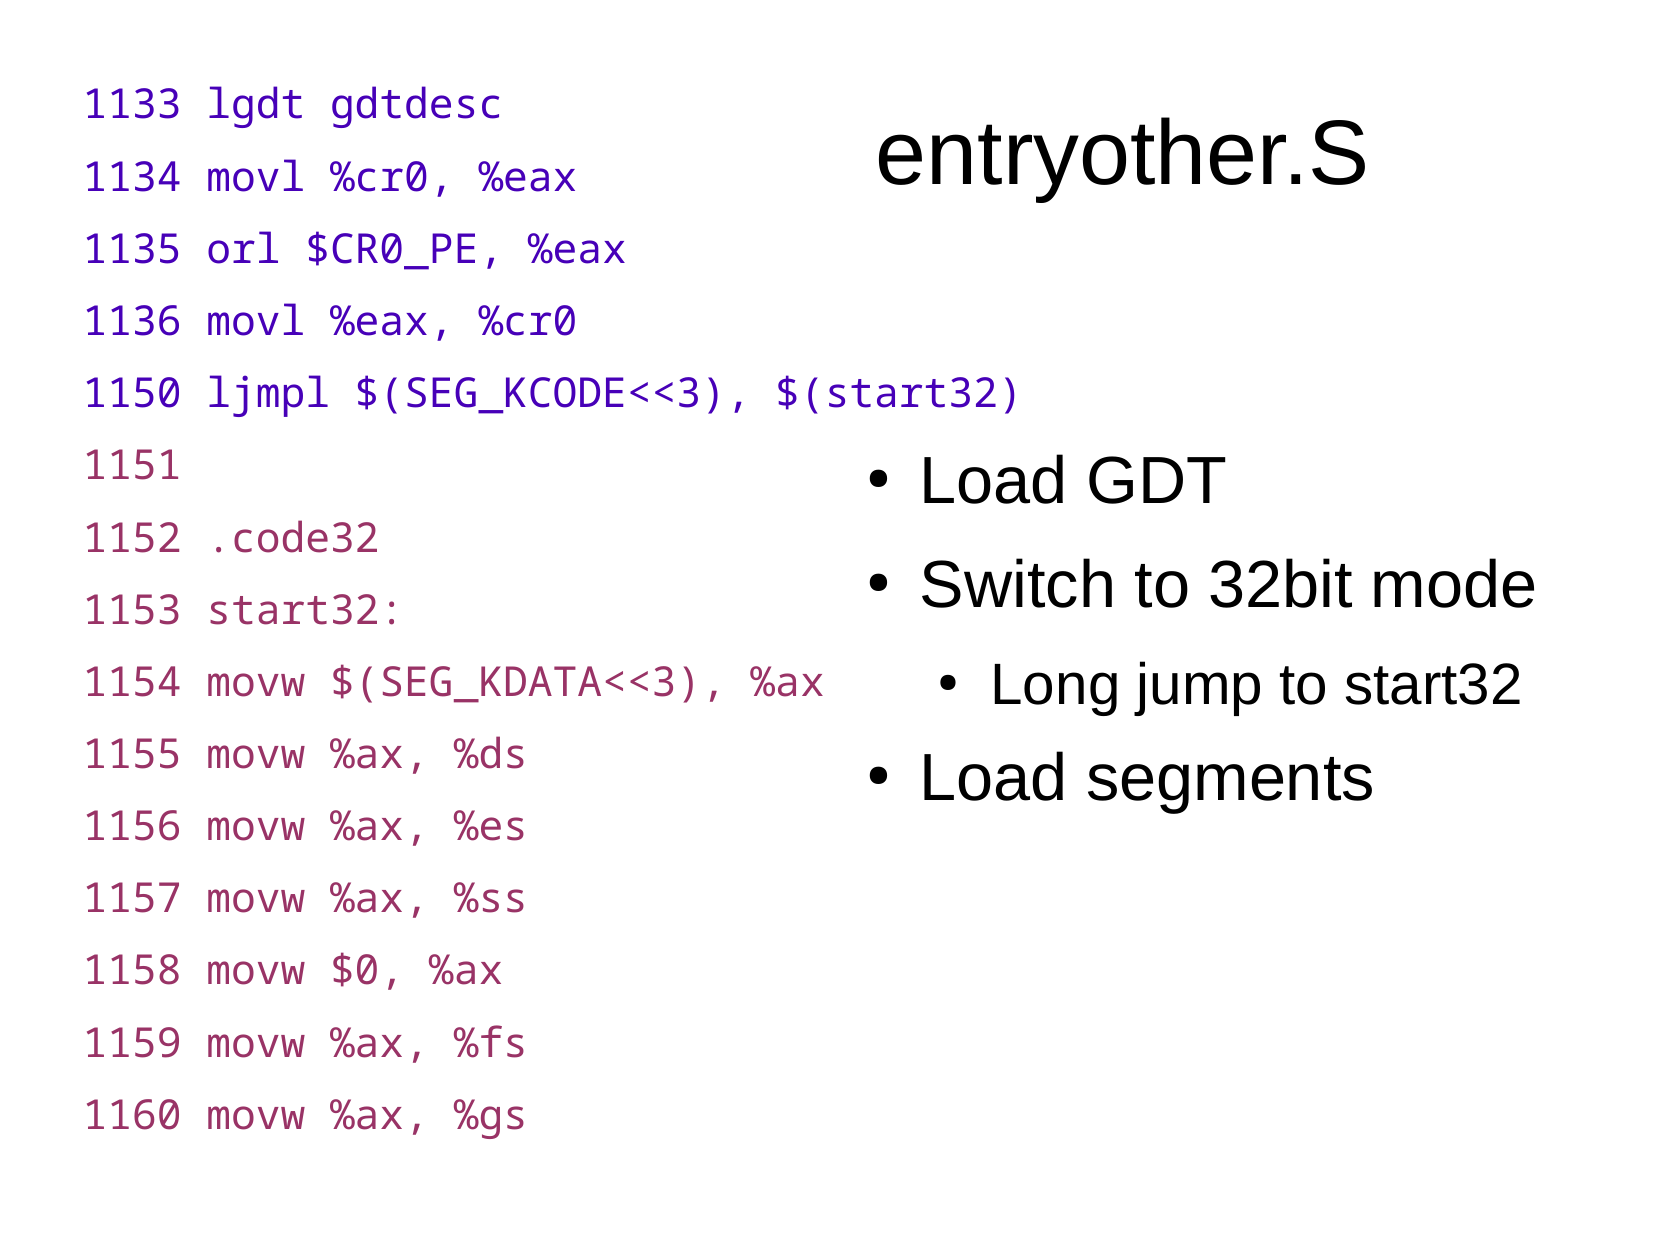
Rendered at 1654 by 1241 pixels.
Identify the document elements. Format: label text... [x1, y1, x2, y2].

title entryother.S [675, 49, 1571, 257]
list 1133 lgdt gdtdesc 1134 movl %cr0, %eax 1135 orl $CR0_PE, %eax 1136 movl %eax, %cr0 1150 ljmpl $(SEG_KCODE<<3), $(start32) 1151 1152 .code32 1153 start32: 1154 movw $(SEG_KDATA<<3), %ax 1155 movw %ax, %ds 1156 movw %ax, %es 1157 movw %ax, %ss 1158 movw $0, %ax 1159 movw %ax, %fs 1160 movw %ax, %gs [82, 75, 1571, 1163]
list Load GDT Switch to 32bit mode Long jump to start32 Load segments [848, 443, 1576, 1163]
